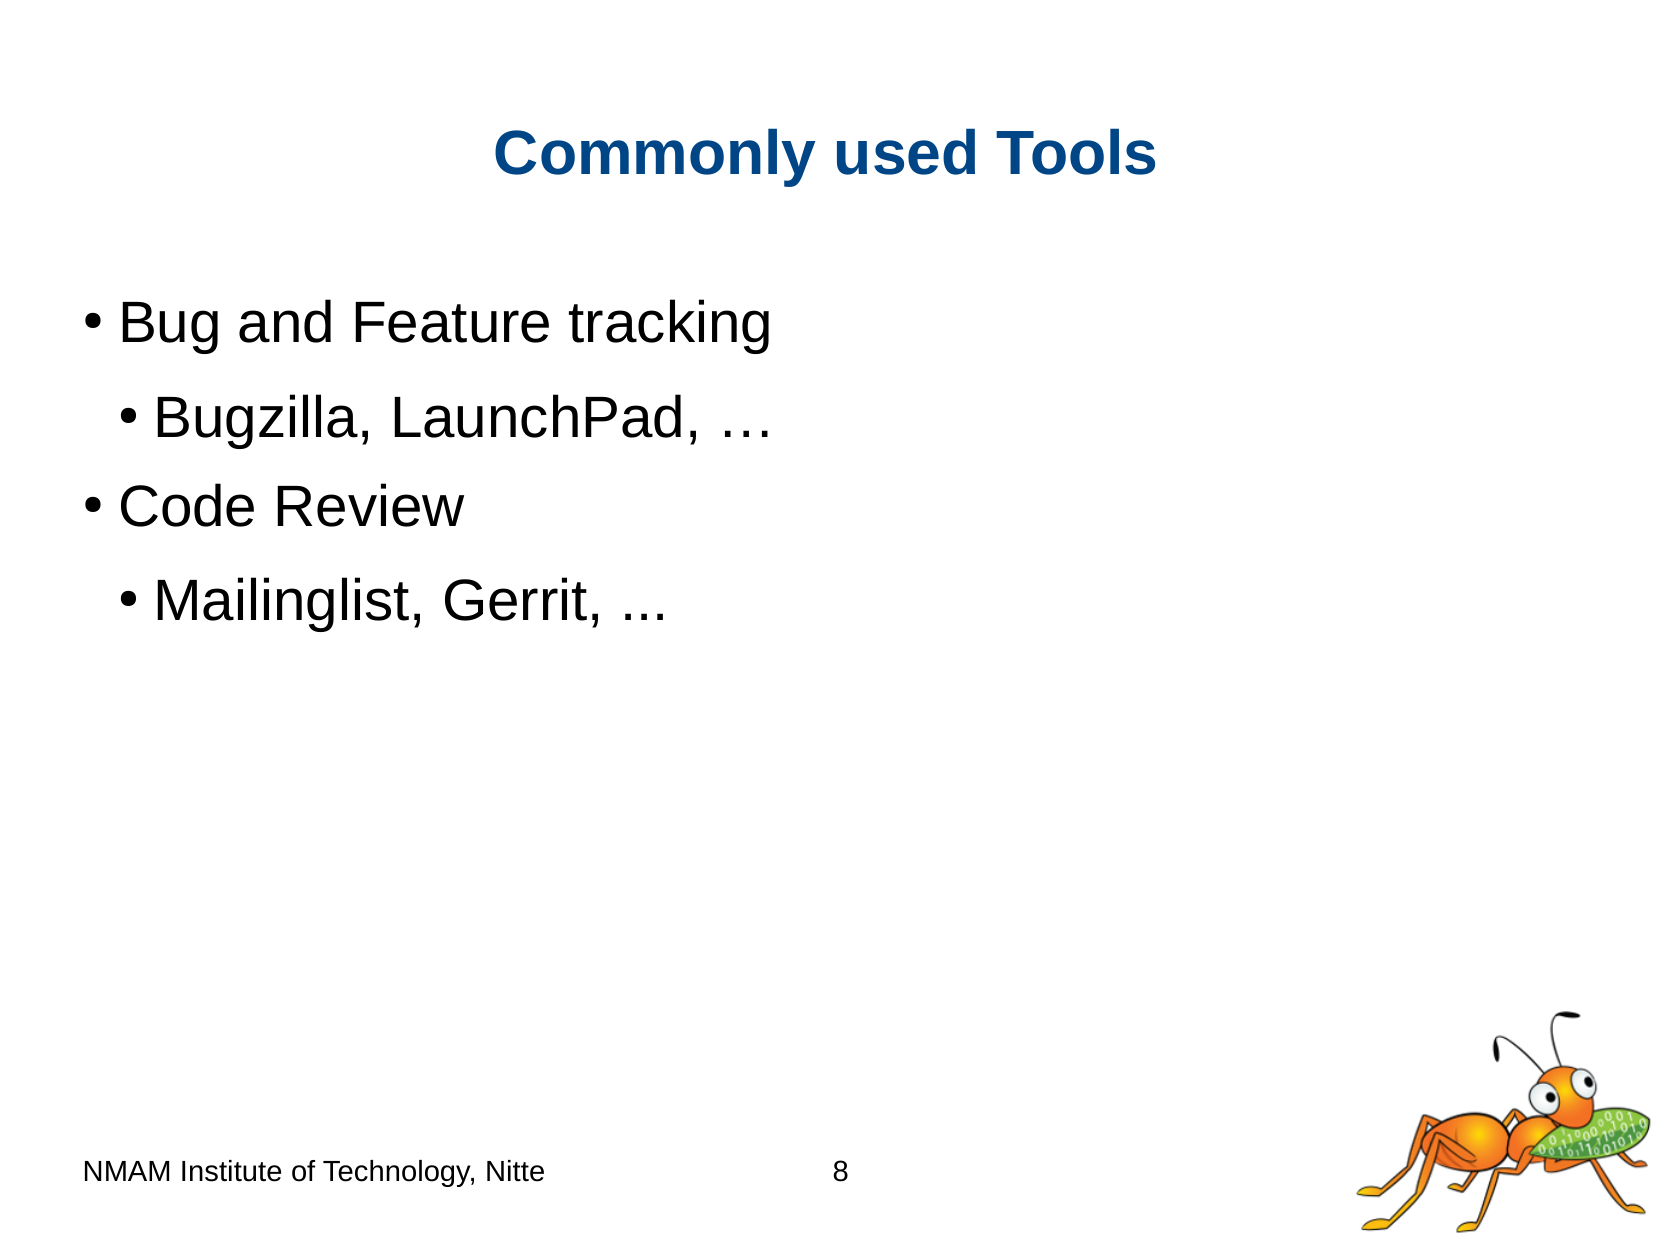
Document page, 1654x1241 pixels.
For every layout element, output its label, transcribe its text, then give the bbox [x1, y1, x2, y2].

title Commonly used Tools [82, 49, 1571, 257]
picture [1353, 1009, 1654, 1235]
list Bug and Feature tracking Bugzilla, LaunchPad, … Code Review Mailinglist, Gerrit, ... [82, 290, 1571, 1010]
